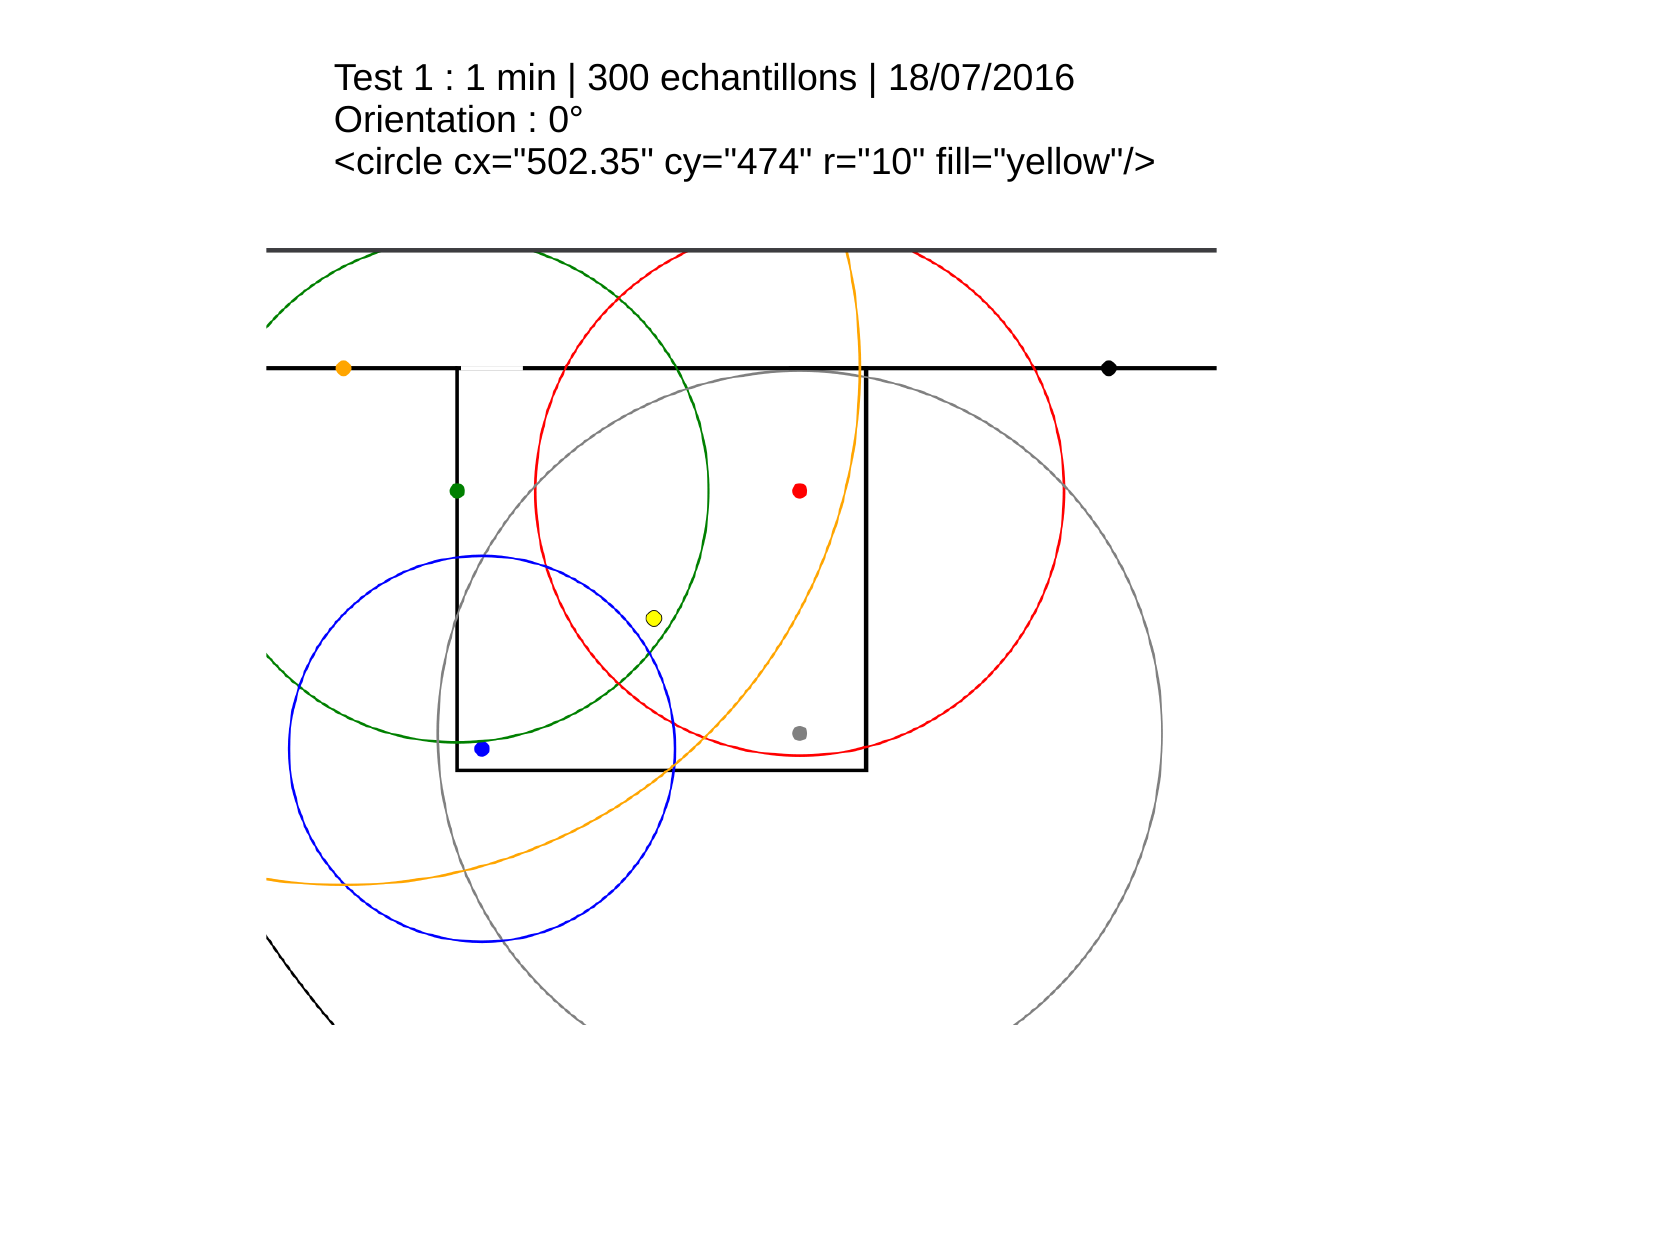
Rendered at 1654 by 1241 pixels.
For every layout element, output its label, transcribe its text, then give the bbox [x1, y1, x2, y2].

text_box Test 1 : 1 min | 300 echantillons | 18/07/2016 Orientation : 0° <circle cx="502.35" cy="474" r="10" fill="yellow"/> [319, 49, 1180, 191]
picture [266, 248, 1217, 1028]
